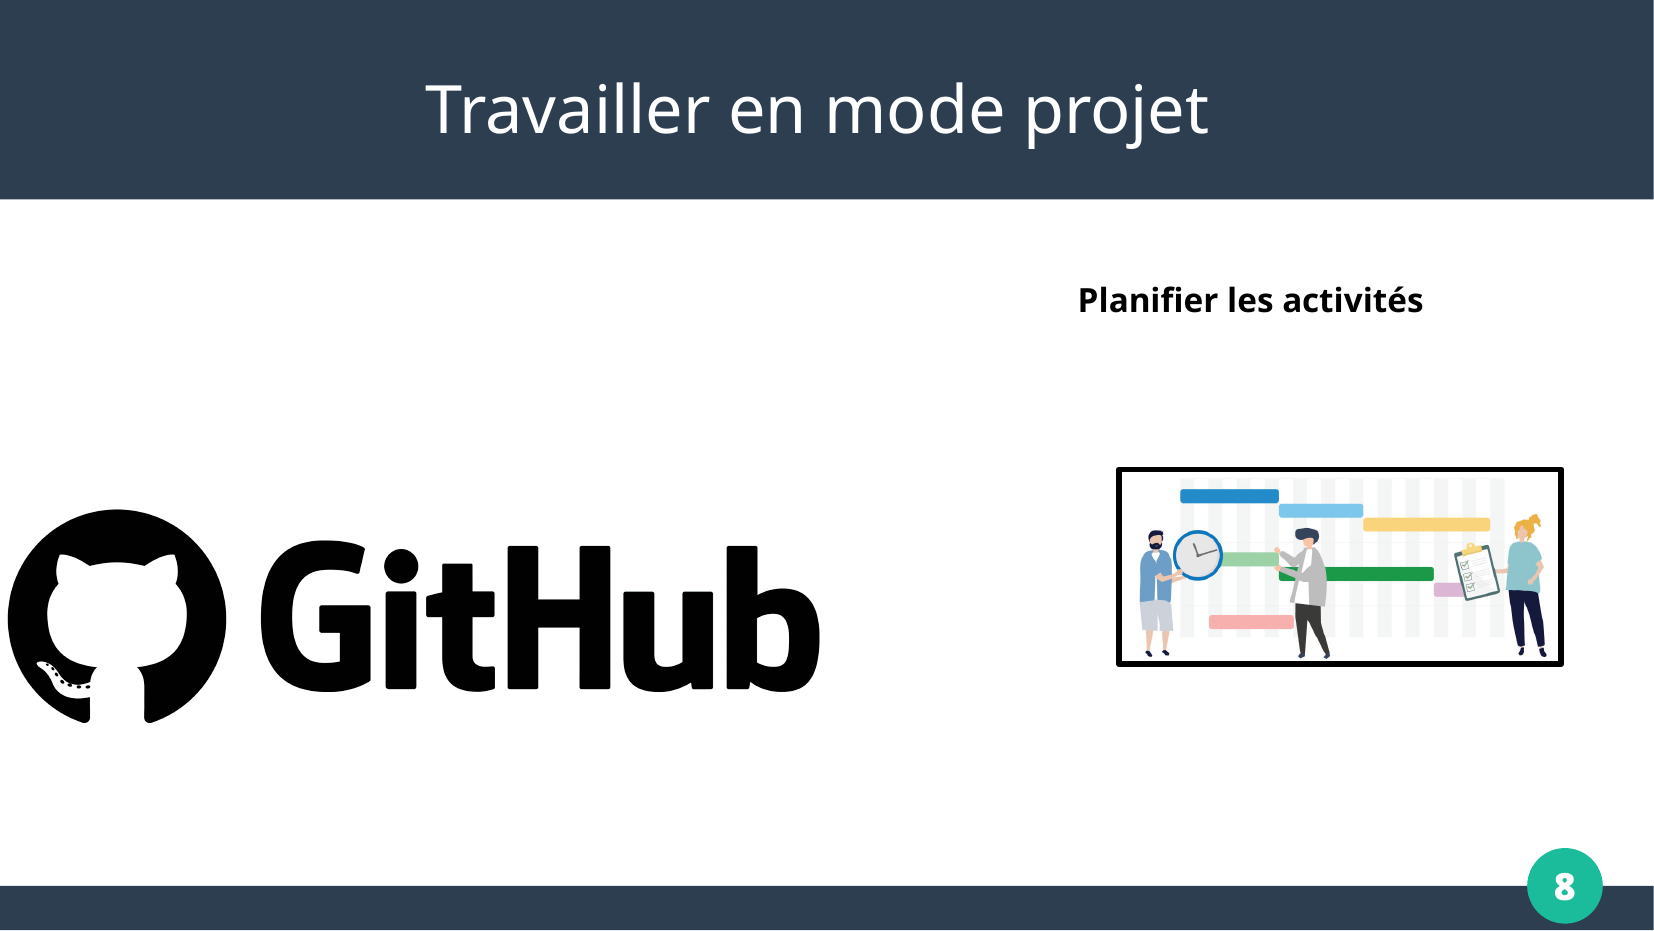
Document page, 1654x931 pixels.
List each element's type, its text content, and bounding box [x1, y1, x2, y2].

picture [0, 383, 827, 849]
picture [1122, 472, 1559, 662]
text_box Planifier les activités [944, 236, 1558, 364]
text_box Travailler en mode projet [277, 0, 1359, 216]
